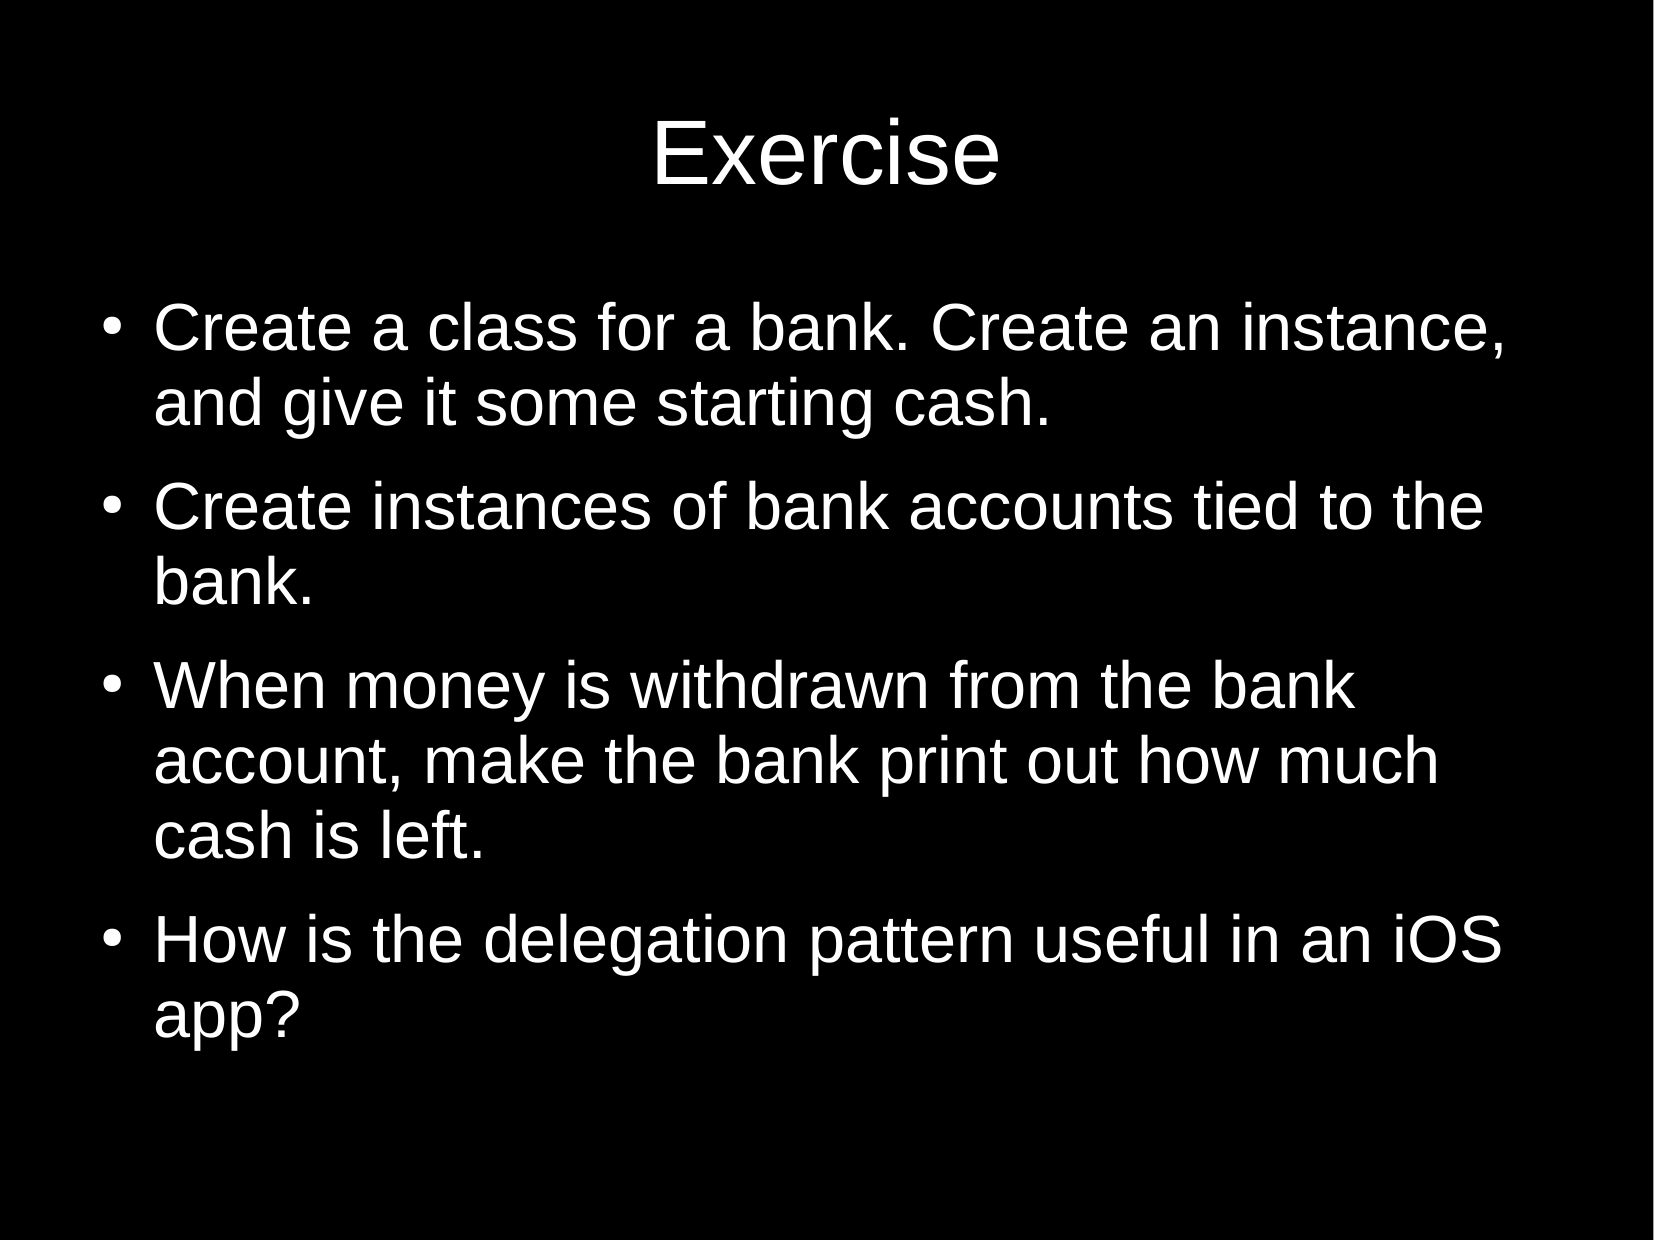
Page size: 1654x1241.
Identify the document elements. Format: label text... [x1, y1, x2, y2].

list Create a class for a bank. Create an instance, and give it some starting cash. Create instances of bank accounts tied to the bank. When money is withdrawn from the bank account, make the bank print out how much cash is left. How is the delegation pattern useful in an iOS app? [82, 290, 1571, 1111]
title Exercise [82, 49, 1571, 257]
